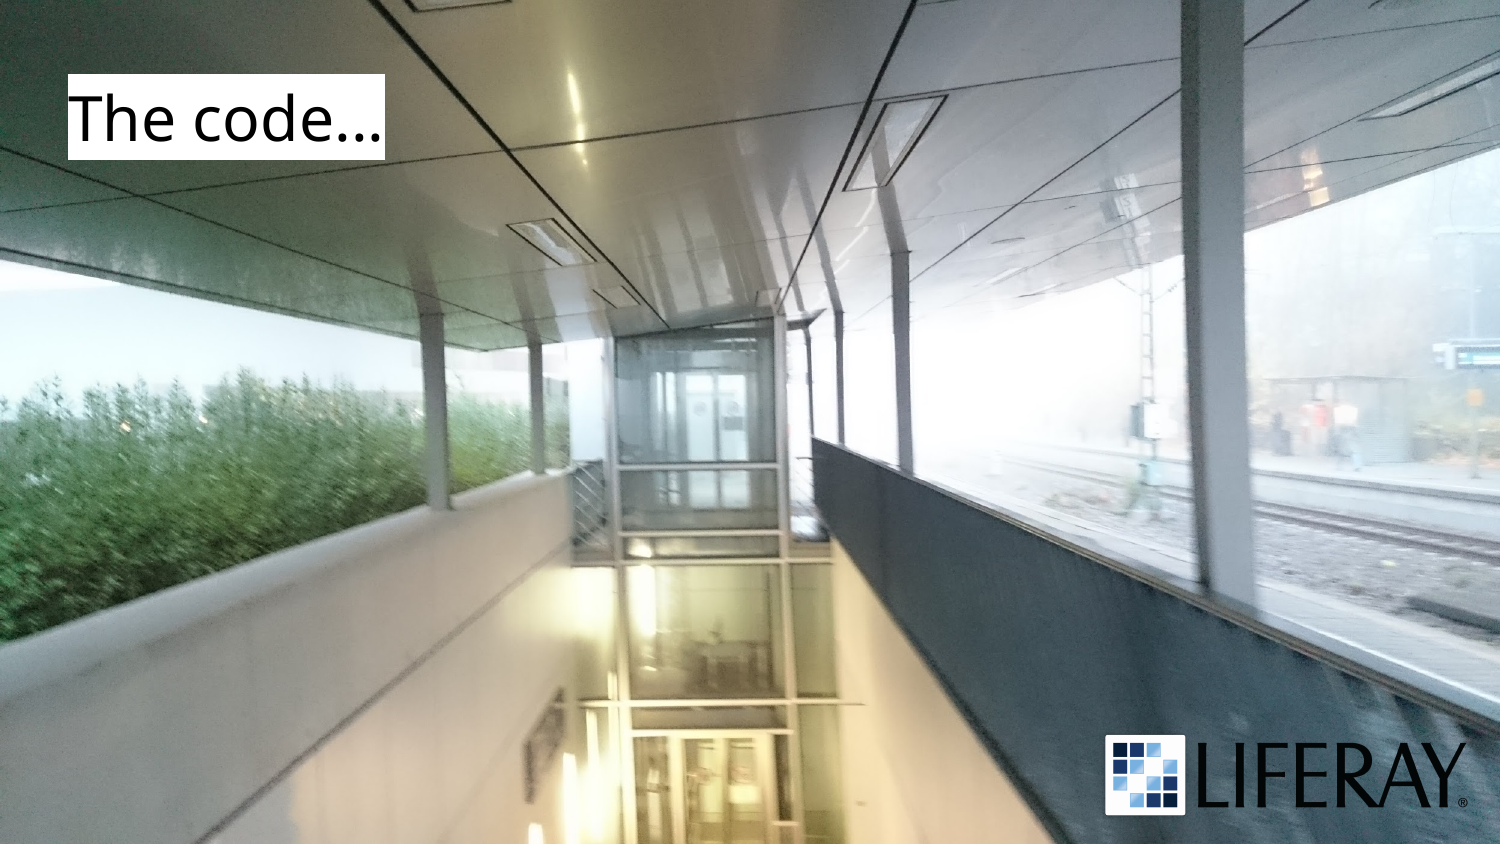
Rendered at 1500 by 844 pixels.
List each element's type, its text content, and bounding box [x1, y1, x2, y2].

picture [0, 0, 1500, 844]
list The code... [53, 63, 1449, 750]
